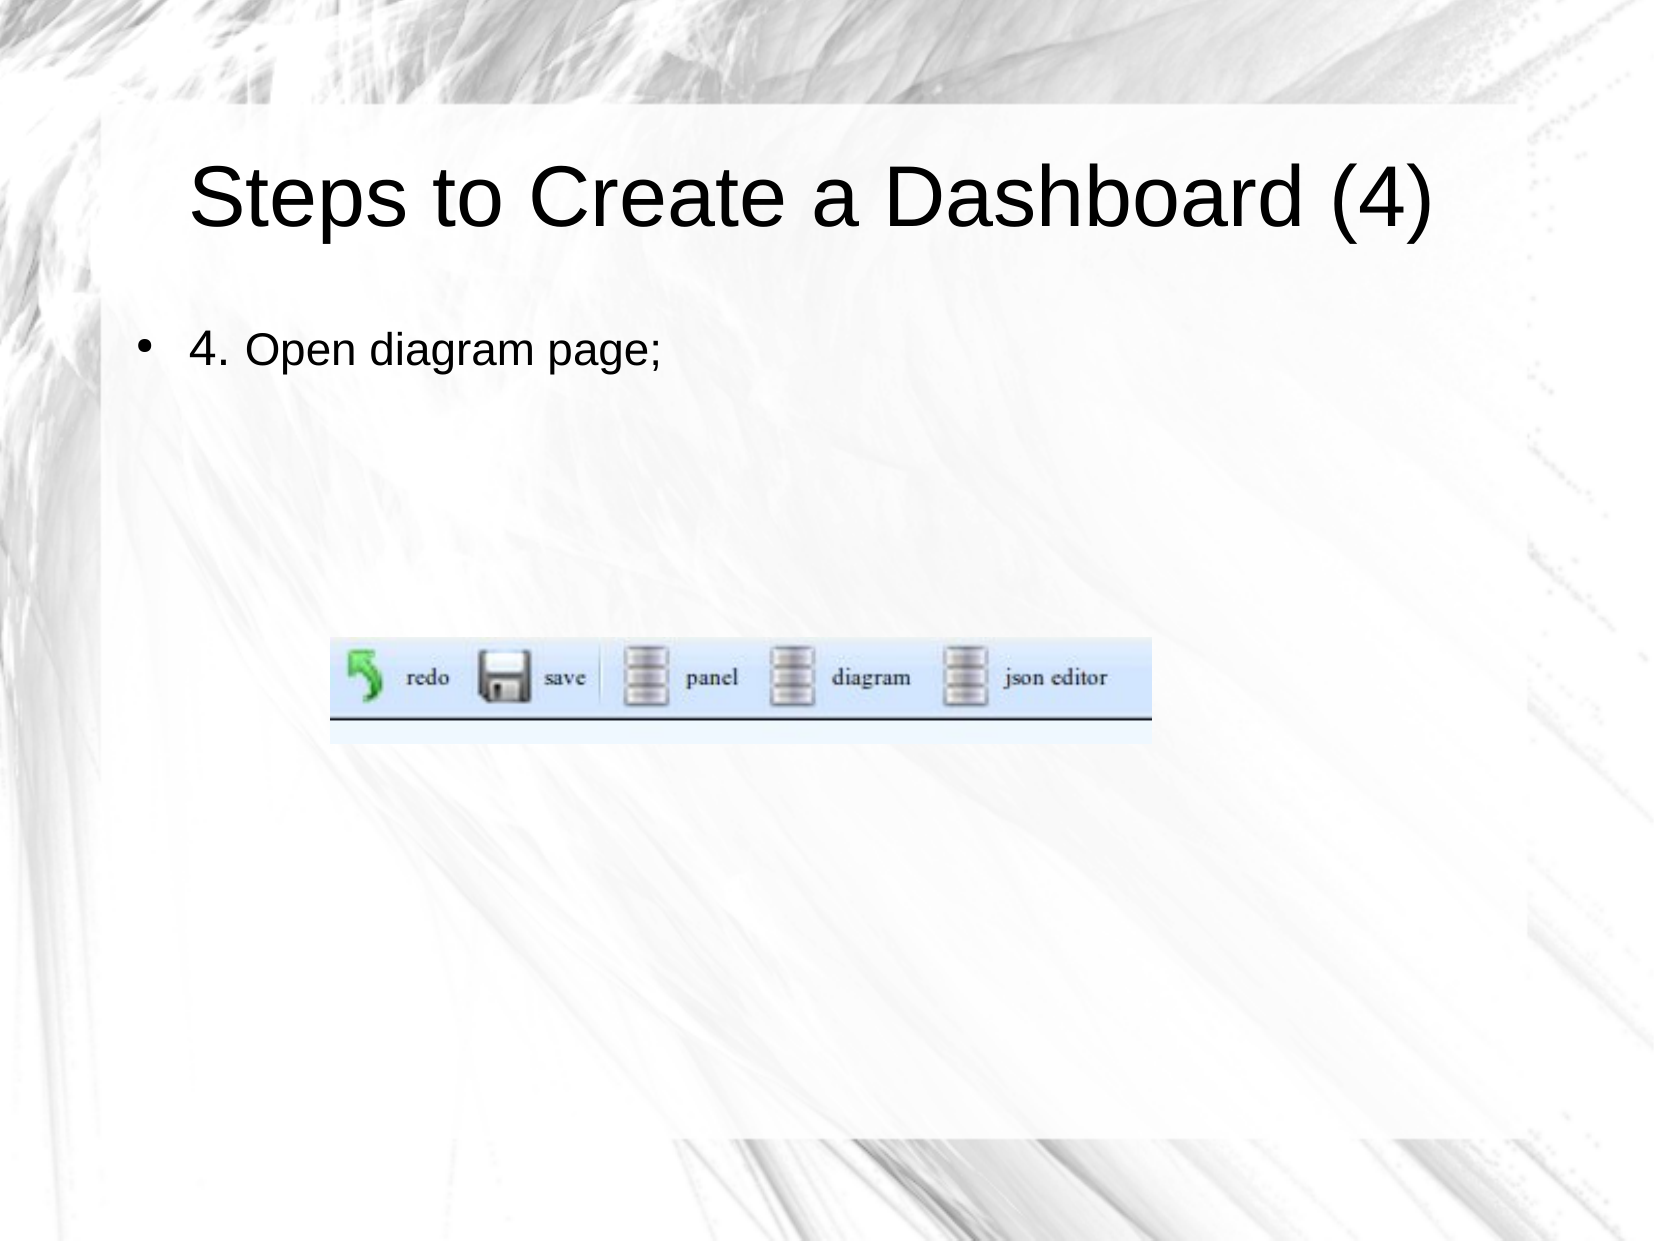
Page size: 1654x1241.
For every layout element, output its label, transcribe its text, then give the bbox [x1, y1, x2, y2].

list 4. Open diagram page; [118, 319, 1571, 1039]
title Steps to Create a Dashboard (4) [118, 112, 1506, 281]
picture [0, 0, 1654, 1241]
